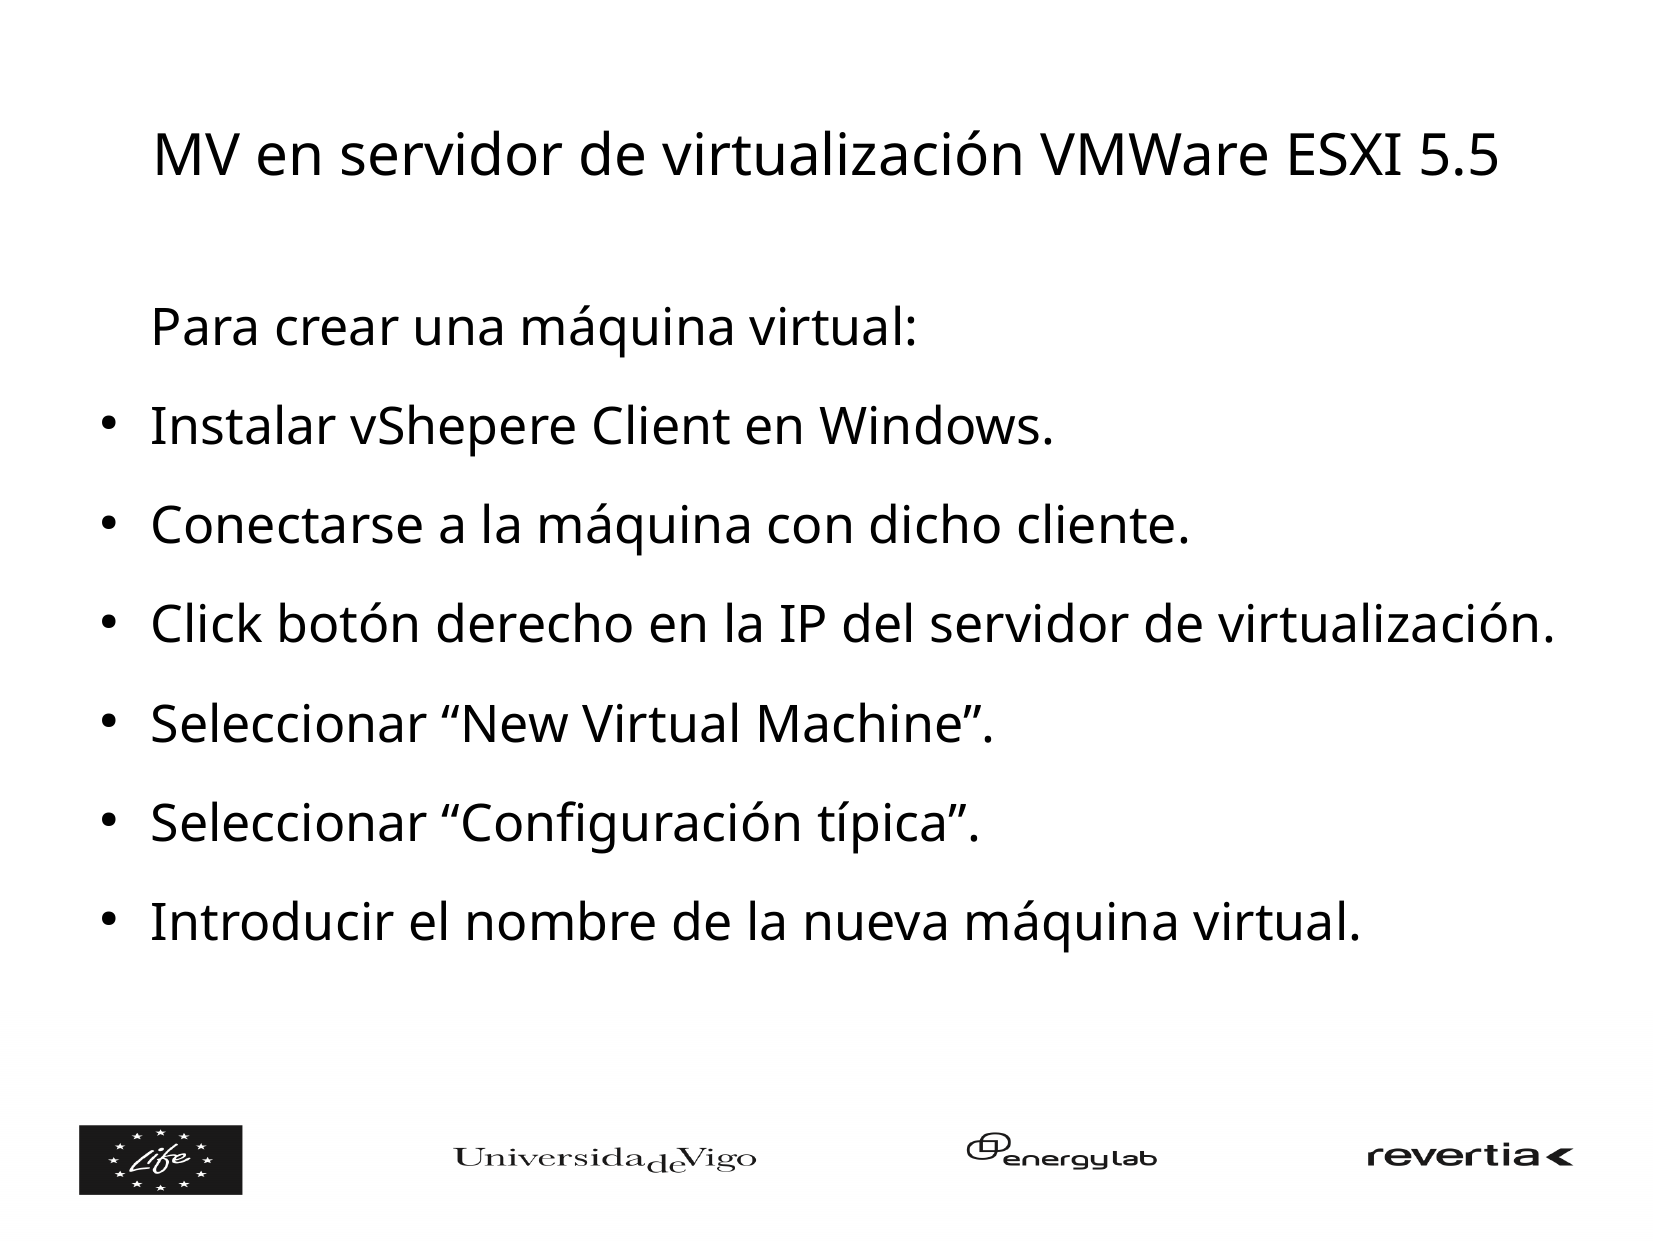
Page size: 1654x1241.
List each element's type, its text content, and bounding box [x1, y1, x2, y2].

picture [0, 1009, 1654, 1241]
list Para crear una máquina virtual: Instalar vShepere Client en Windows. Conectarse a la máquina con dicho cliente. Click botón derecho en la IP del servidor de virtualización. Seleccionar “New Virtual Machine”. Seleccionar “Configuración típica”. Introducir el nombre de la nueva máquina virtual. [82, 290, 1571, 1010]
title MV en servidor de virtualización VMWare ESXI 5.5 [82, 49, 1571, 257]
